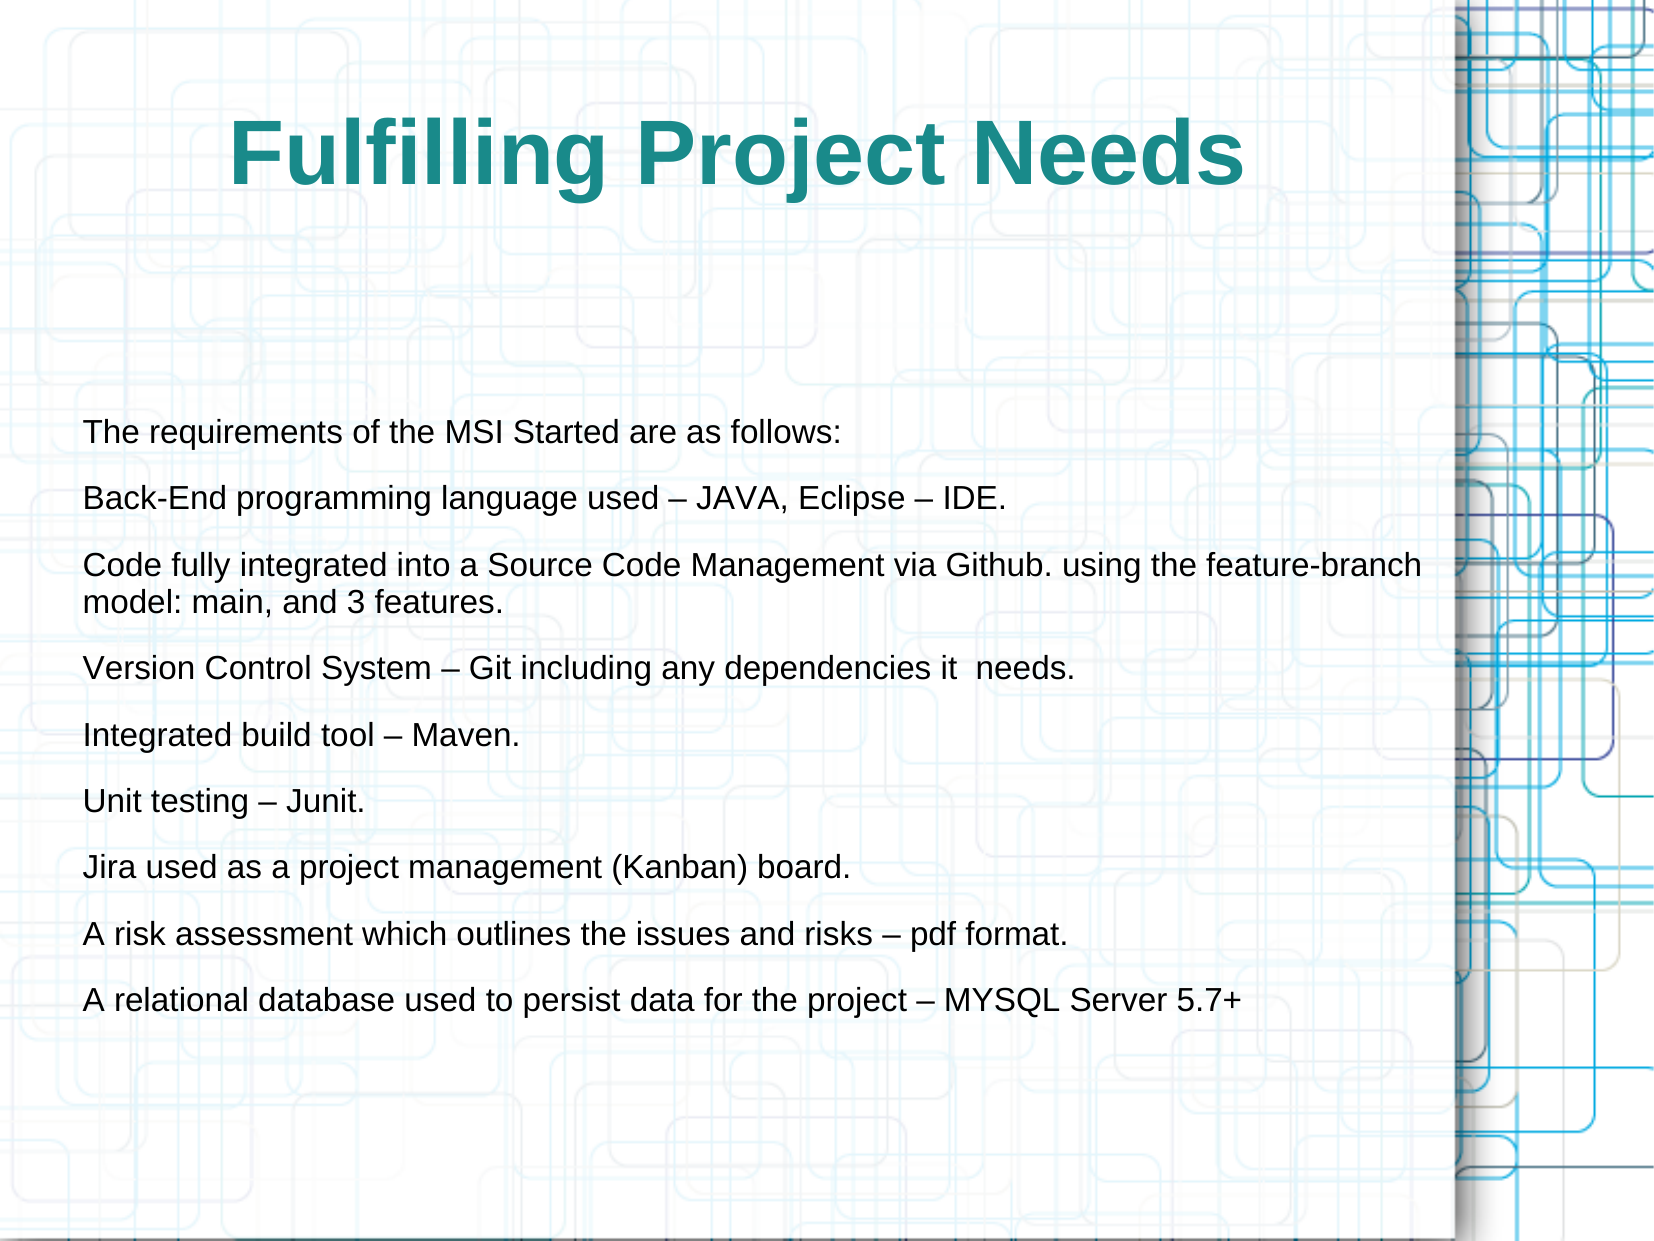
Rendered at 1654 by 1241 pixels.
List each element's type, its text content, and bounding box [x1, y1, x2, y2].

title Fulfilling Project Needs [59, 49, 1418, 257]
list The requirements of the MSI Started are as follows: Back-End programming language used – JAVA, Eclipse – IDE. Code fully integrated into a Source Code Management via Github. using the feature-branch model: main, and 3 features. Version Control System – Git including any dependencies it needs. Integrated build tool – Maven. Unit testing – Junit. Jira used as a project management (Kanban) board. A risk assessment which outlines the issues and risks – pdf format. A relational database used to persist data for the project – MYSQL Server 5.7+ [82, 413, 1464, 1195]
picture [0, 0, 1654, 1241]
